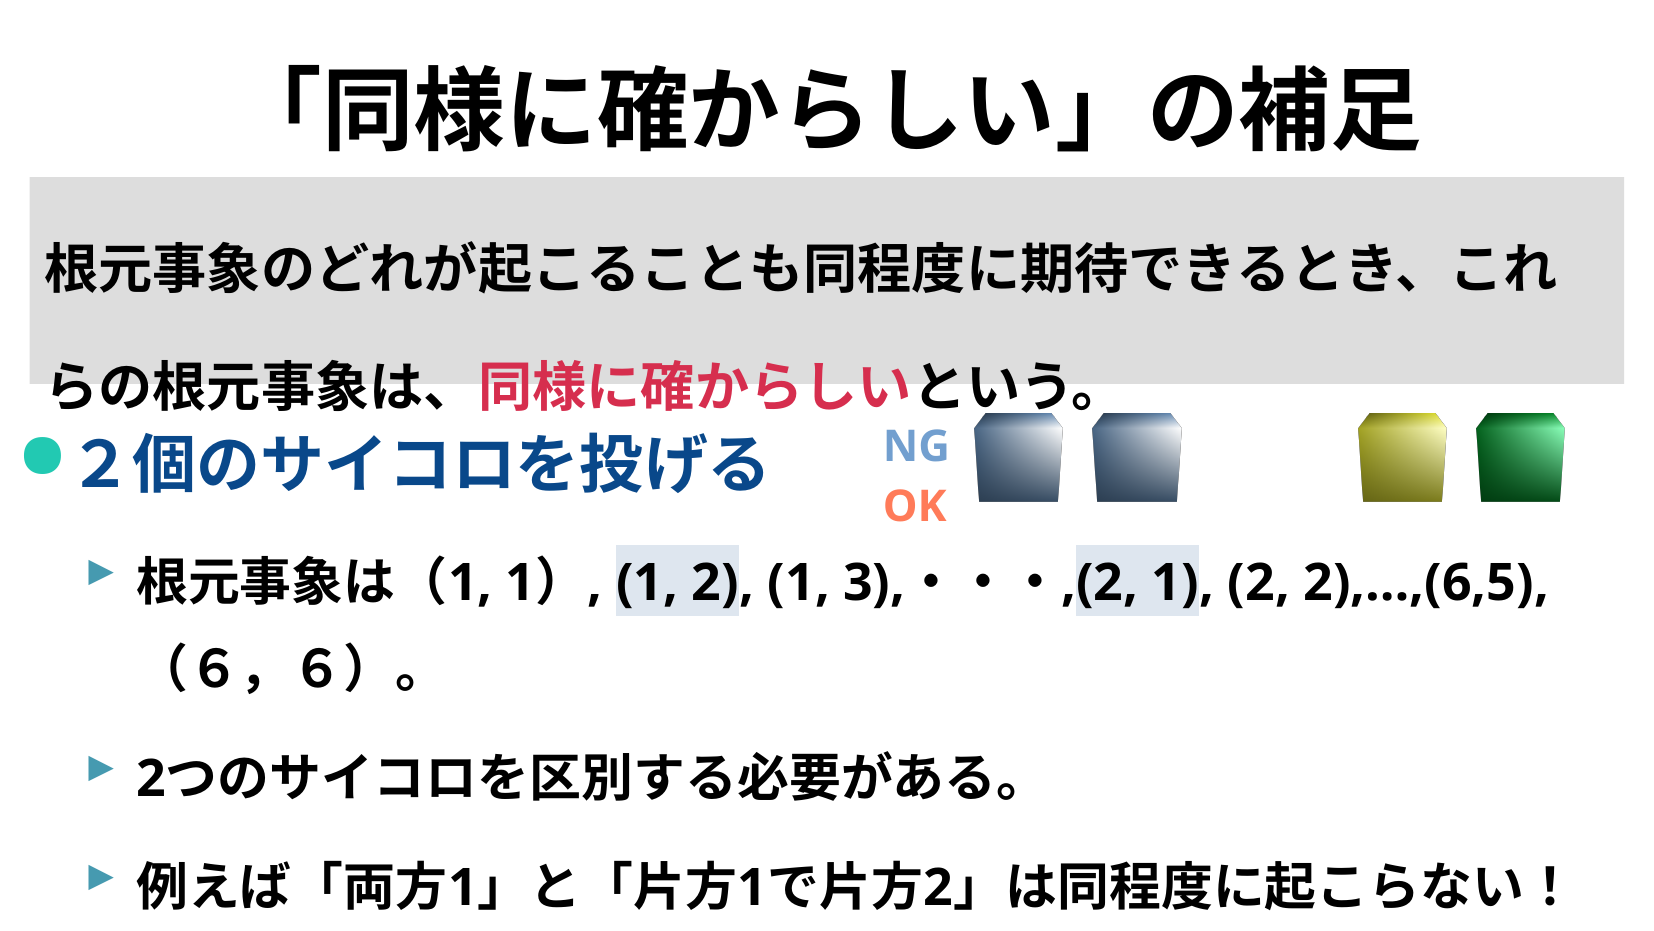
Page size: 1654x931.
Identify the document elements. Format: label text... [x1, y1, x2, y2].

text_box NG OK [868, 403, 1447, 473]
text_box 根元事象のどれが起こることも同程度に期待できるとき、これらの根元事象は、同様に確からしいという。 [29, 178, 1595, 384]
text_box [1595, 178, 1625, 384]
list ２個のサイコロを投げる 根元事象は（1, 1）, (1, 2), (1, 3),・・・,(2, 1), (2, 2),…,(6,5), （６，６）。 2つのサイコロを区別する必要がある。 例えば「両方1」と「片方1で片方2」は同程度に起こらない！ [0, 413, 1625, 931]
title 「同様に確からしい」の補足 [29, 29, 1625, 178]
